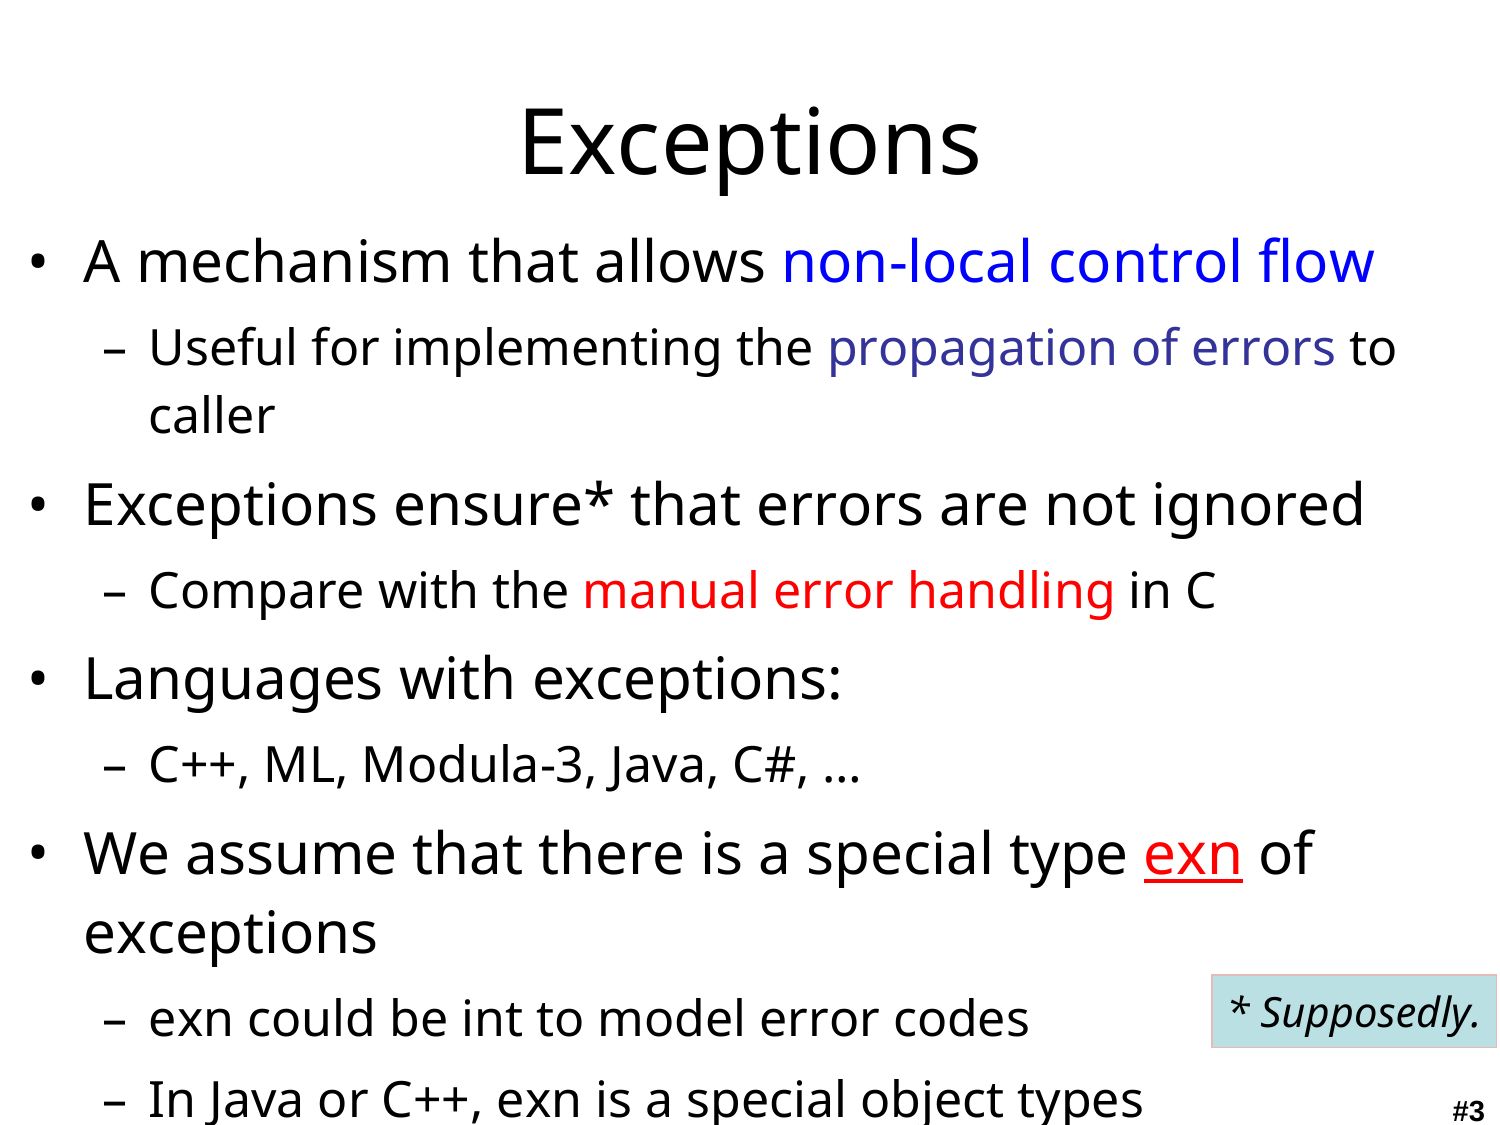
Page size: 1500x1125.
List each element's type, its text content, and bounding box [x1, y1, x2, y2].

list A mechanism that allows non-local control flow Useful for implementing the propagation of errors to caller Exceptions ensure* that errors are not ignored Compare with the manual error handling in C Languages with exceptions: C++, ML, Modula-3, Java, C#, … We assume that there is a special type exn of exceptions exn could be int to model error codes In Java or C++, exn is a special object types [12, 212, 1463, 1051]
title Exceptions [24, 45, 1476, 233]
text_box * Supposedly. [1211, 975, 1497, 1048]
